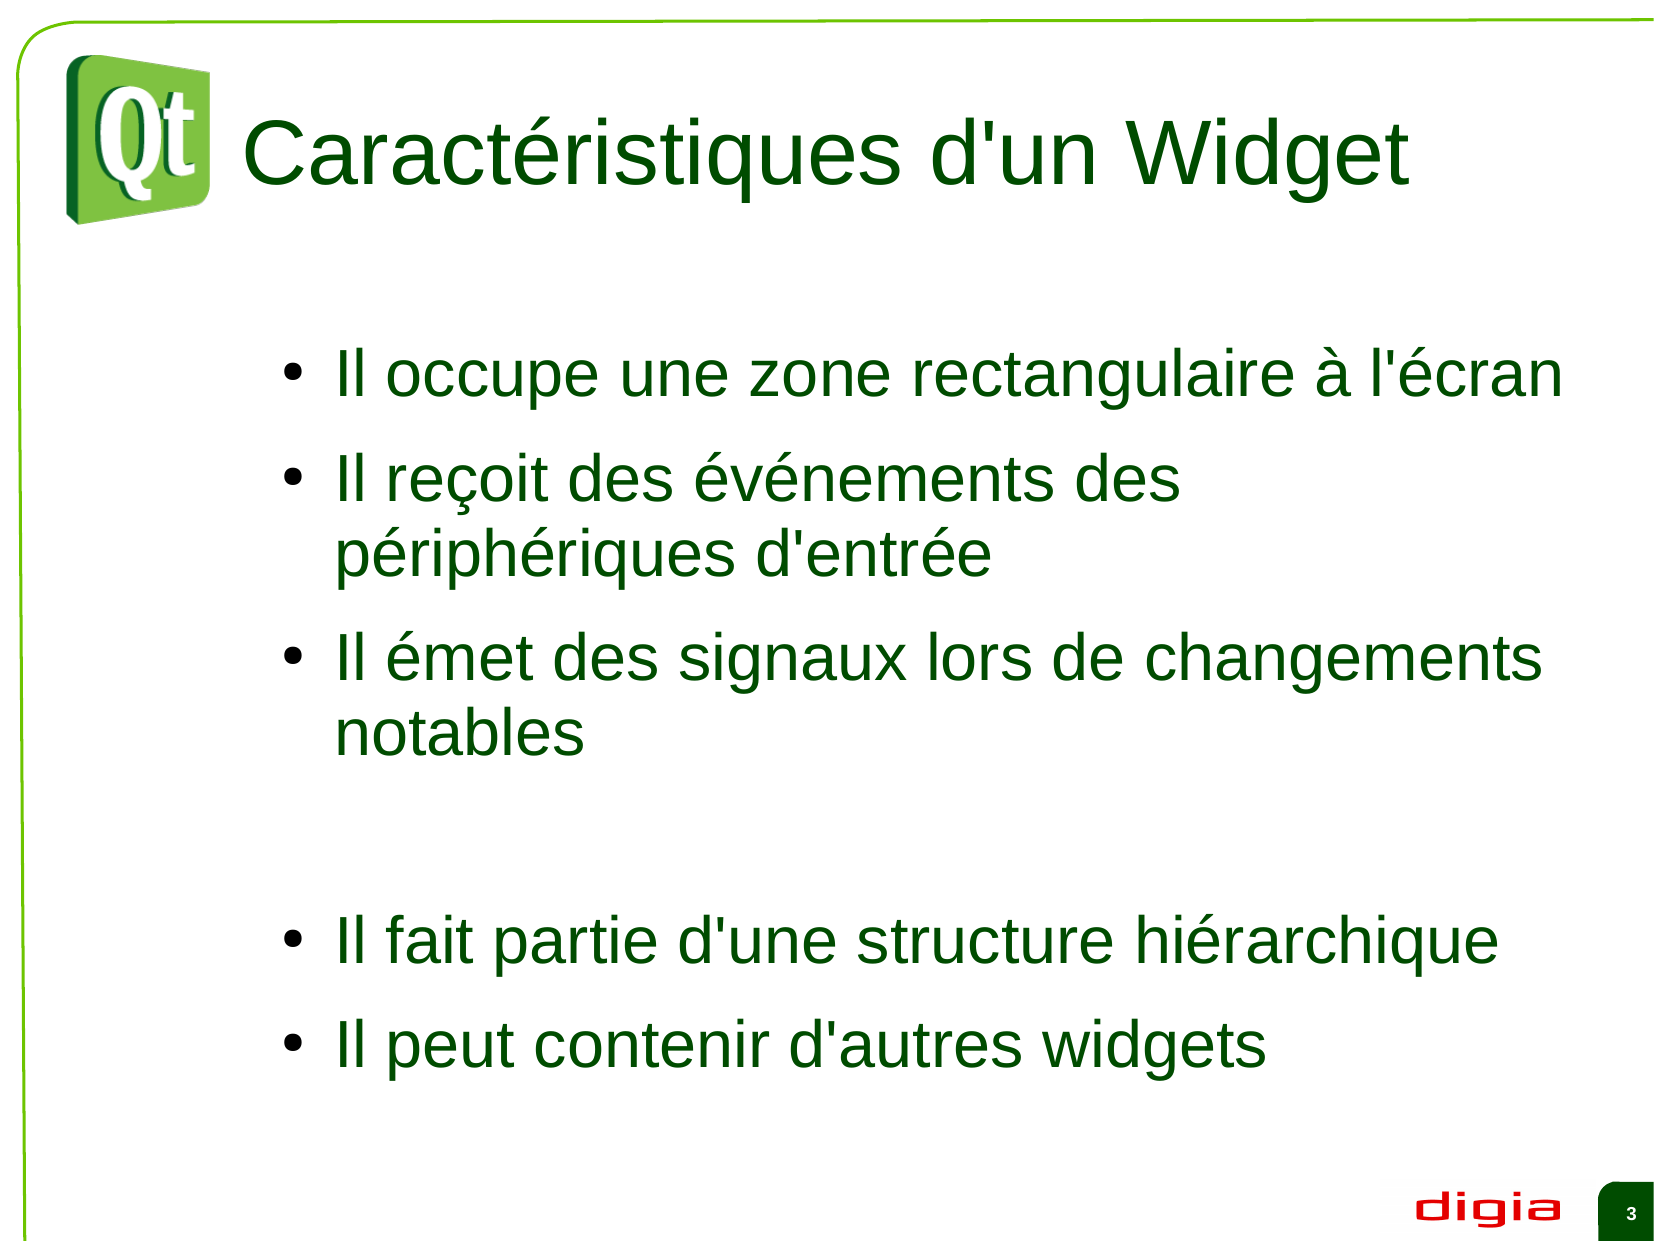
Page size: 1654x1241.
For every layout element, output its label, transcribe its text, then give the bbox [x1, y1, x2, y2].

picture [66, 55, 210, 225]
title Caractéristiques d'un Widget [82, 56, 1571, 250]
picture [1380, 1179, 1596, 1241]
list Il occupe une zone rectangulaire à l'écran Il reçoit des événements des périphériques d'entrée Il émet des signaux lors de changements notables Il fait partie d'une structure hiérarchique Il peut contenir d'autres widgets [263, 336, 1582, 1156]
